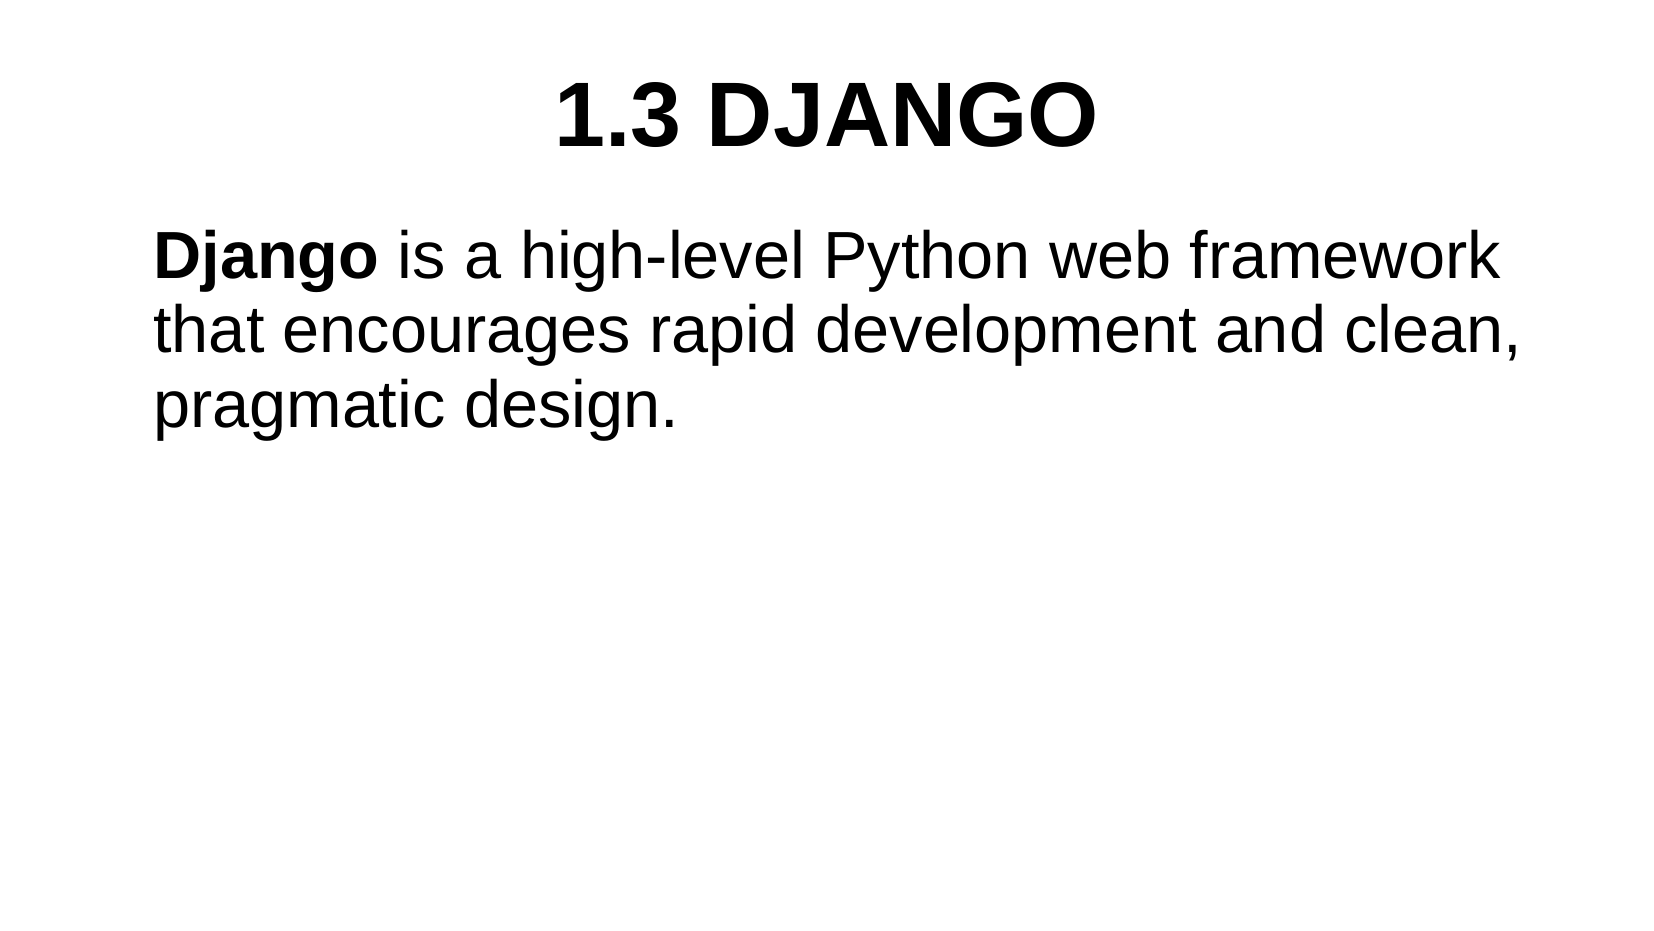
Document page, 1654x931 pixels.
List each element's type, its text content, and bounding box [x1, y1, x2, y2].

title 1.3 DJANGO [82, 37, 1571, 193]
list Django is a high-level Python web framework that encourages rapid development and clean, pragmatic design. [82, 217, 1571, 758]
